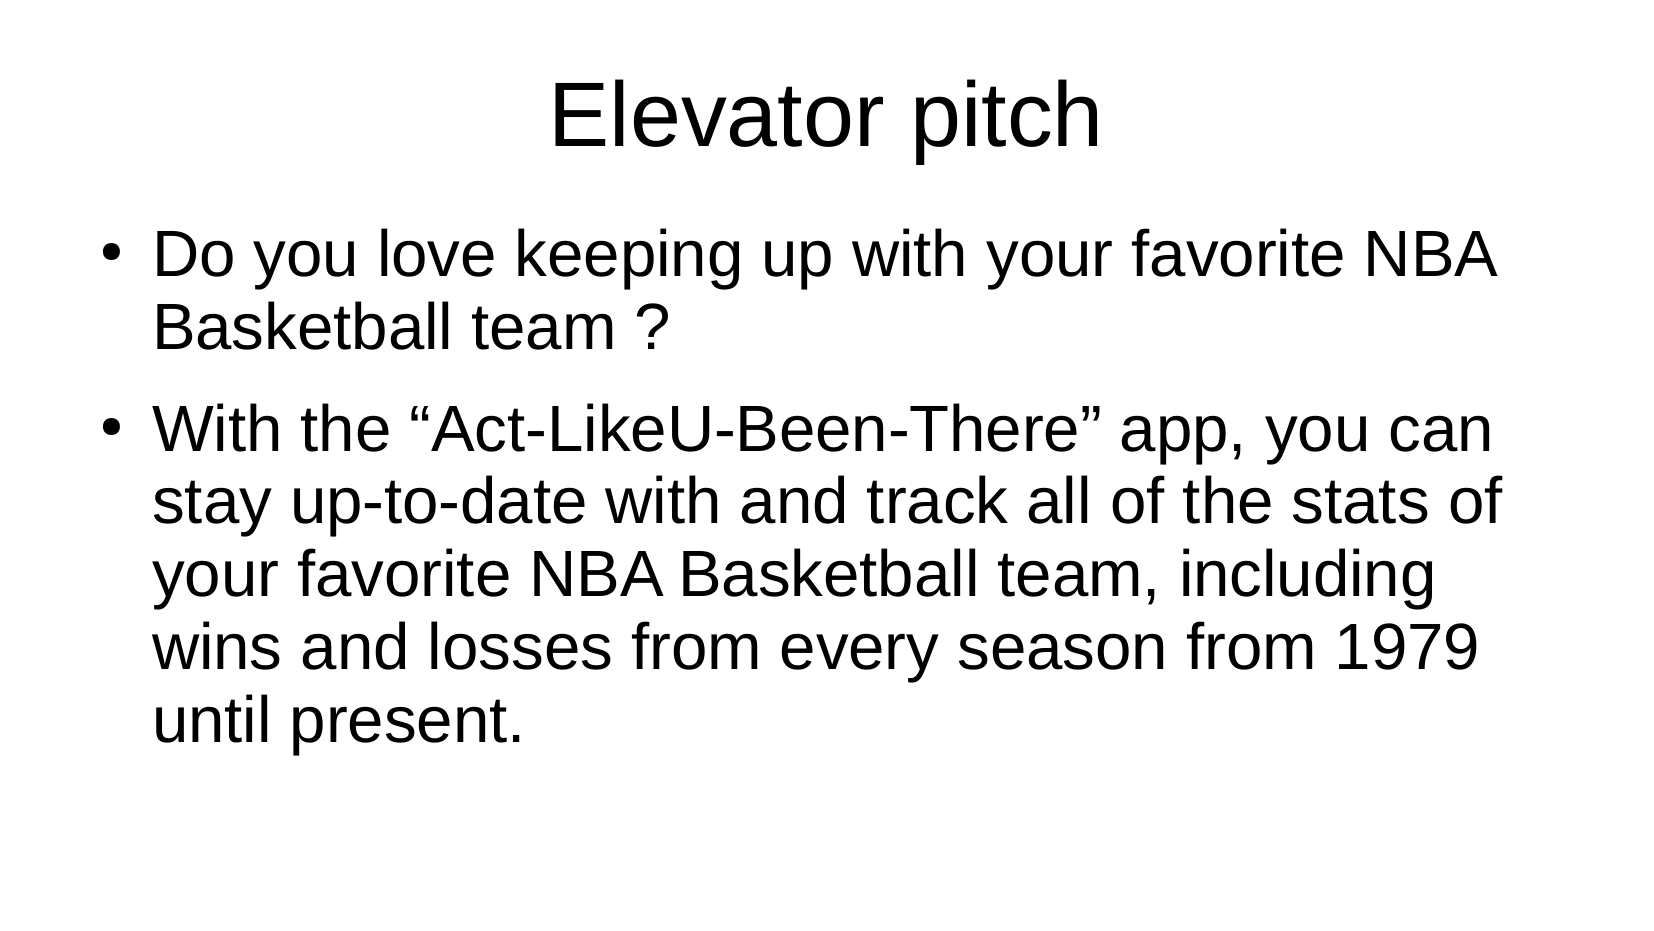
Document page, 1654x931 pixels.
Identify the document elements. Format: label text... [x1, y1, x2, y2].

title Elevator pitch [82, 37, 1571, 193]
list Do you love keeping up with your favorite NBA Basketball team ? With the “Act-LikeU-Been-There” app, you can stay up-to-date with and track all of the stats of your favorite NBA Basketball team, including wins and losses from every season from 1979 until present. [82, 217, 1571, 758]
